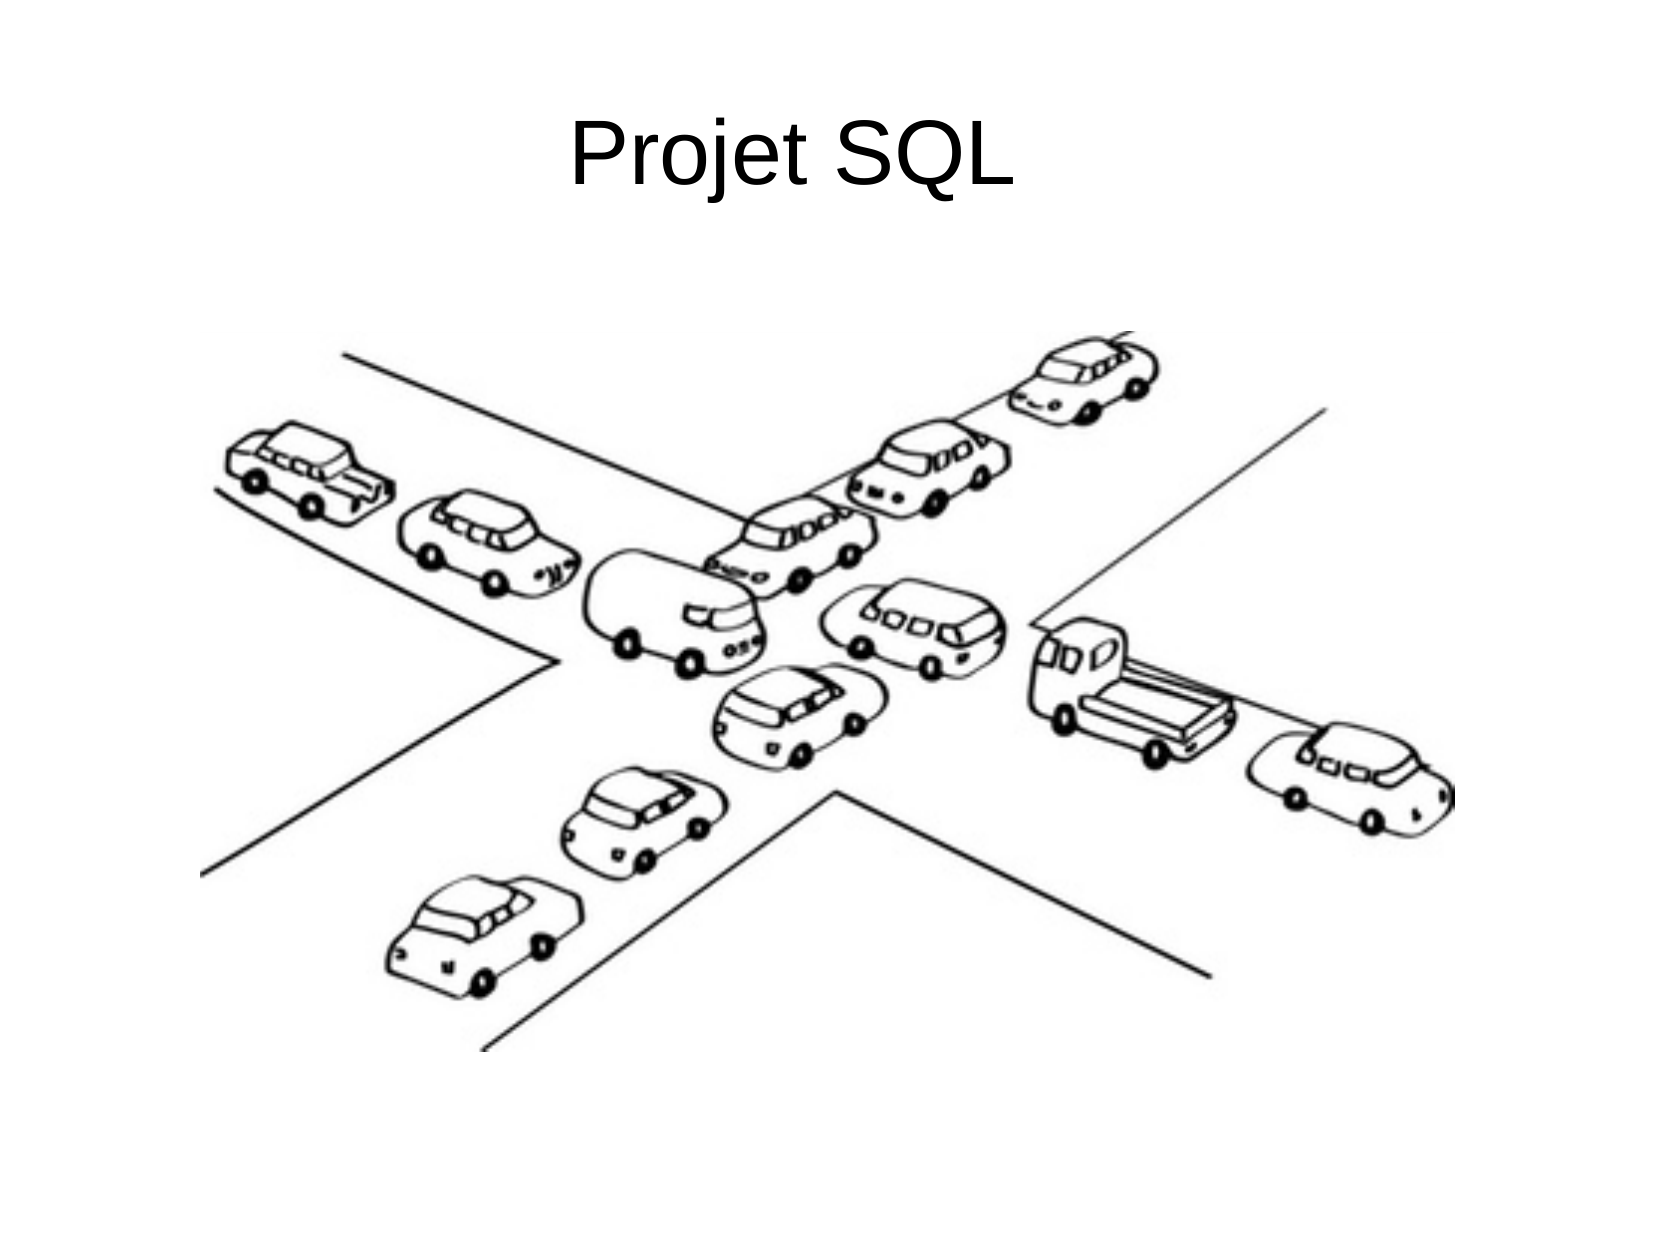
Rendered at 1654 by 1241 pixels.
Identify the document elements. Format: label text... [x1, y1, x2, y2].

title Projet SQL [82, 49, 1571, 257]
picture [200, 331, 1455, 1052]
